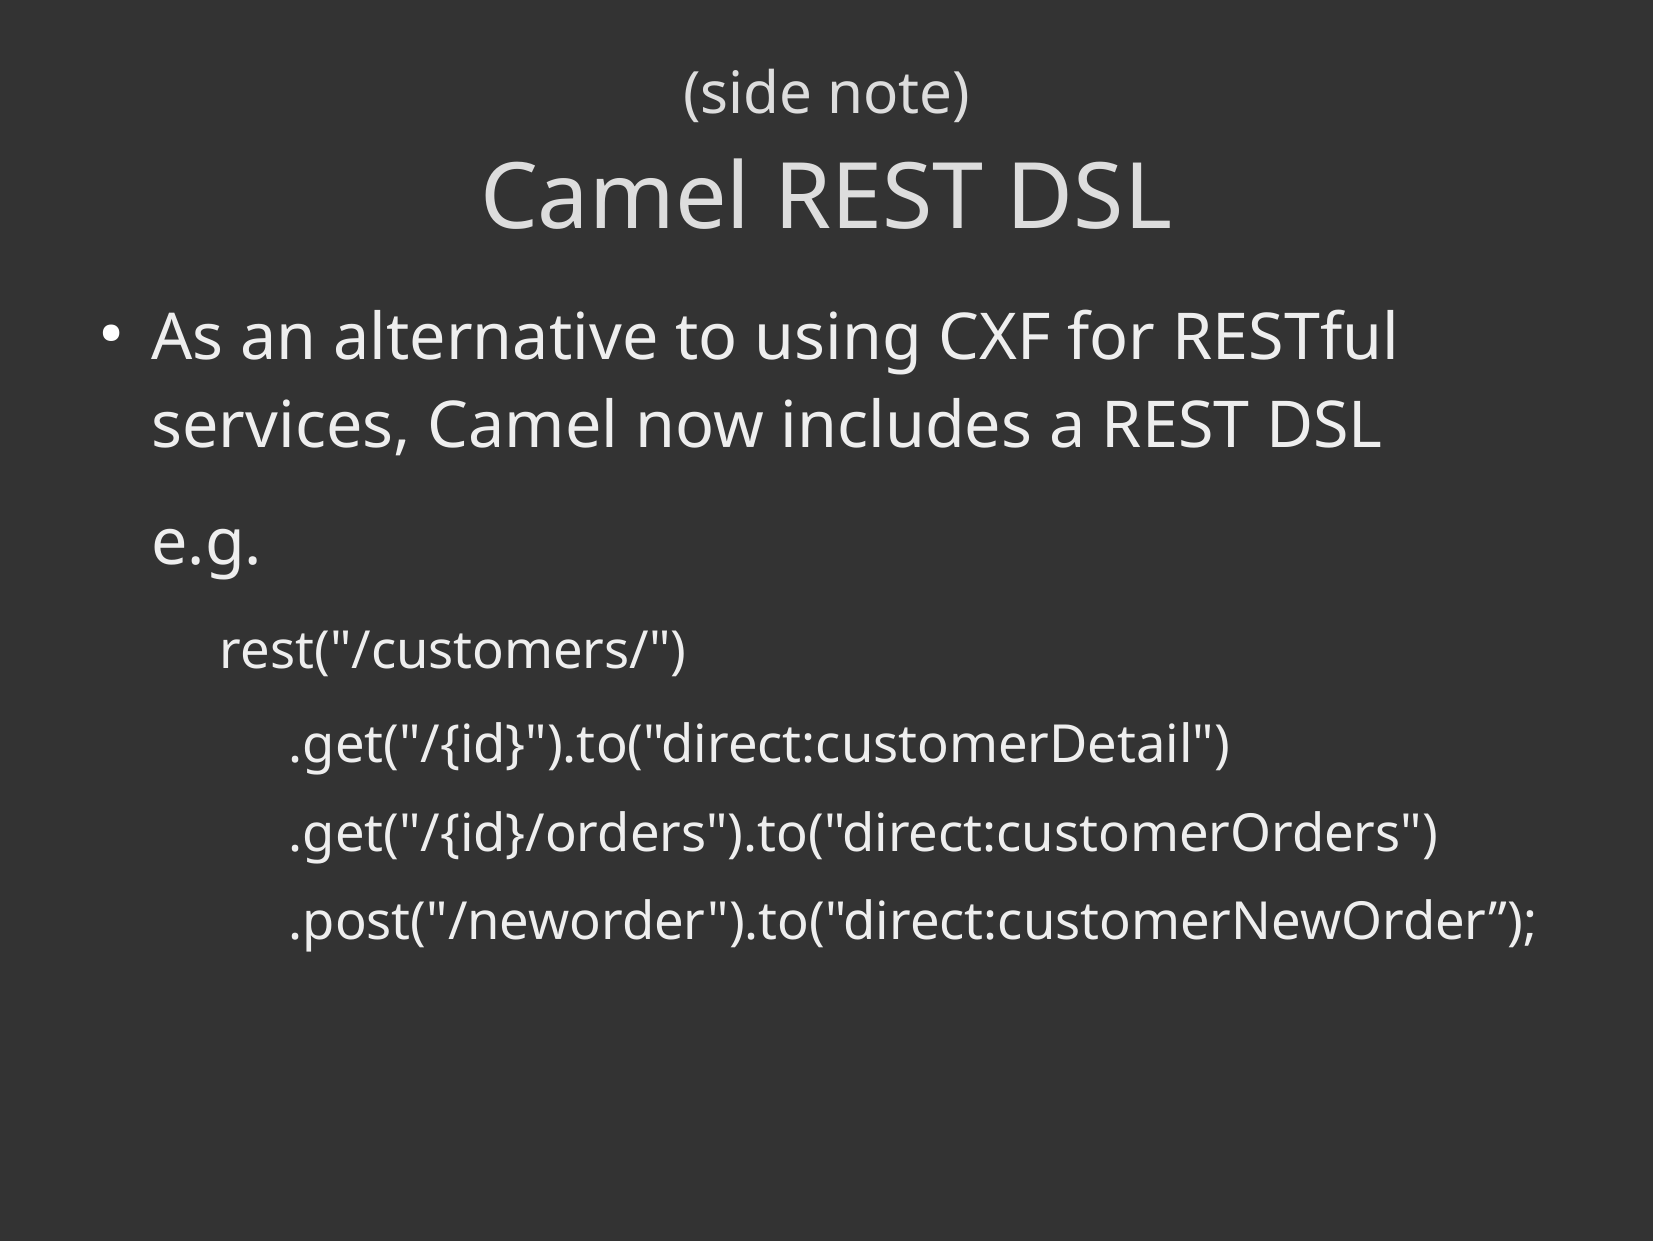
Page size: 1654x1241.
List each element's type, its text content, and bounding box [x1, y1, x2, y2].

title (side note) Camel REST DSL [82, 49, 1571, 257]
list As an alternative to using CXF for RESTful services, Camel now includes a REST DSL e.g. rest("/customers/") .get("/{id}").to("direct:customerDetail") .get("/{id}/orders").to("direct:customerOrders") .post("/neworder").to("direct:customerNewOrder”); [82, 290, 1571, 1010]
